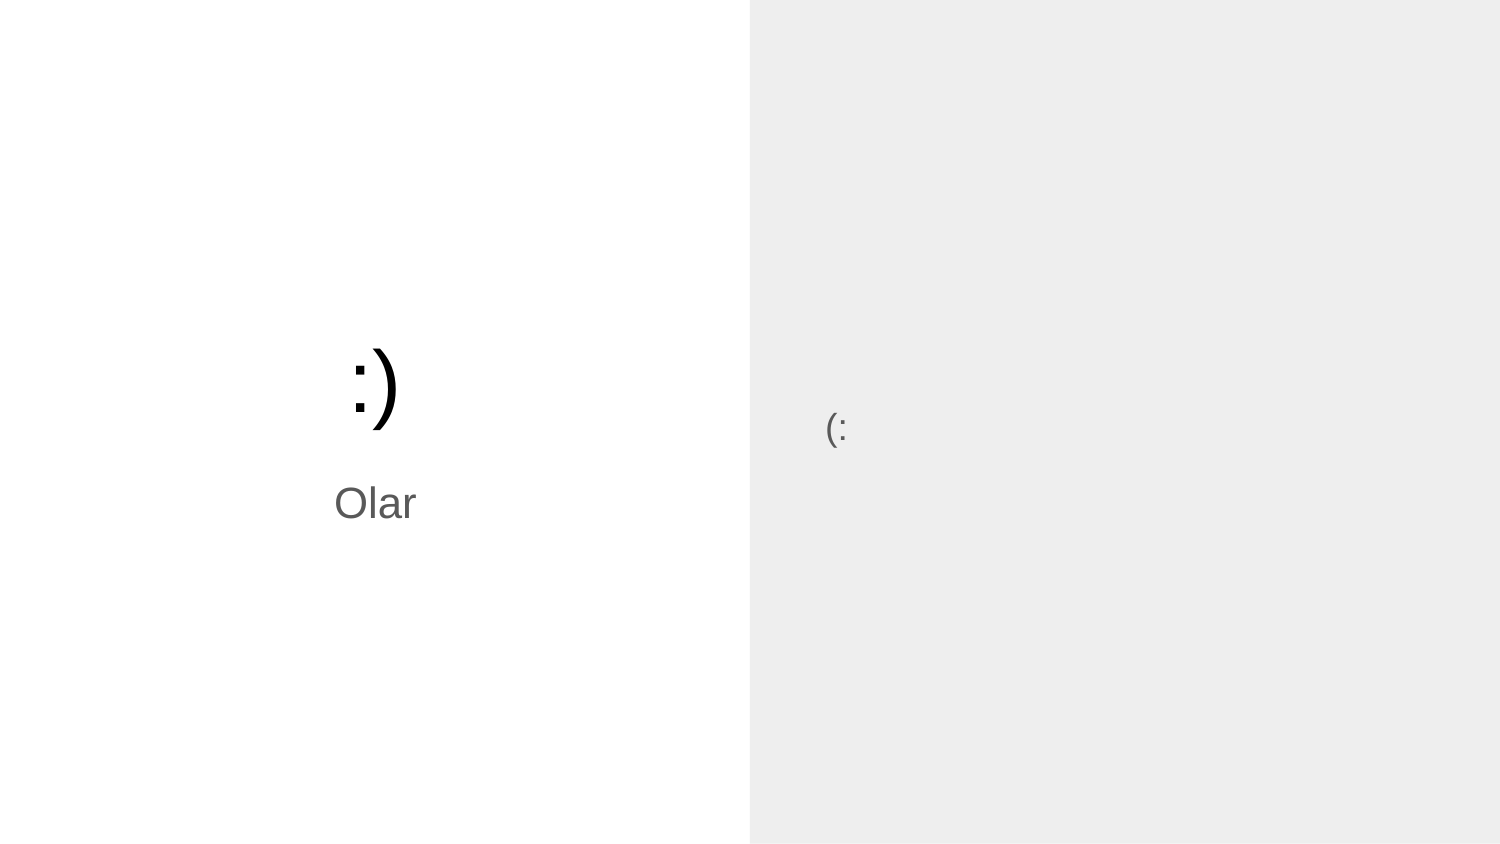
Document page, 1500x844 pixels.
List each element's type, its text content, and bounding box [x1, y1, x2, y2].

list (: [810, 118, 1440, 725]
subtitle Olar [43, 459, 708, 663]
title :) [43, 202, 708, 446]
